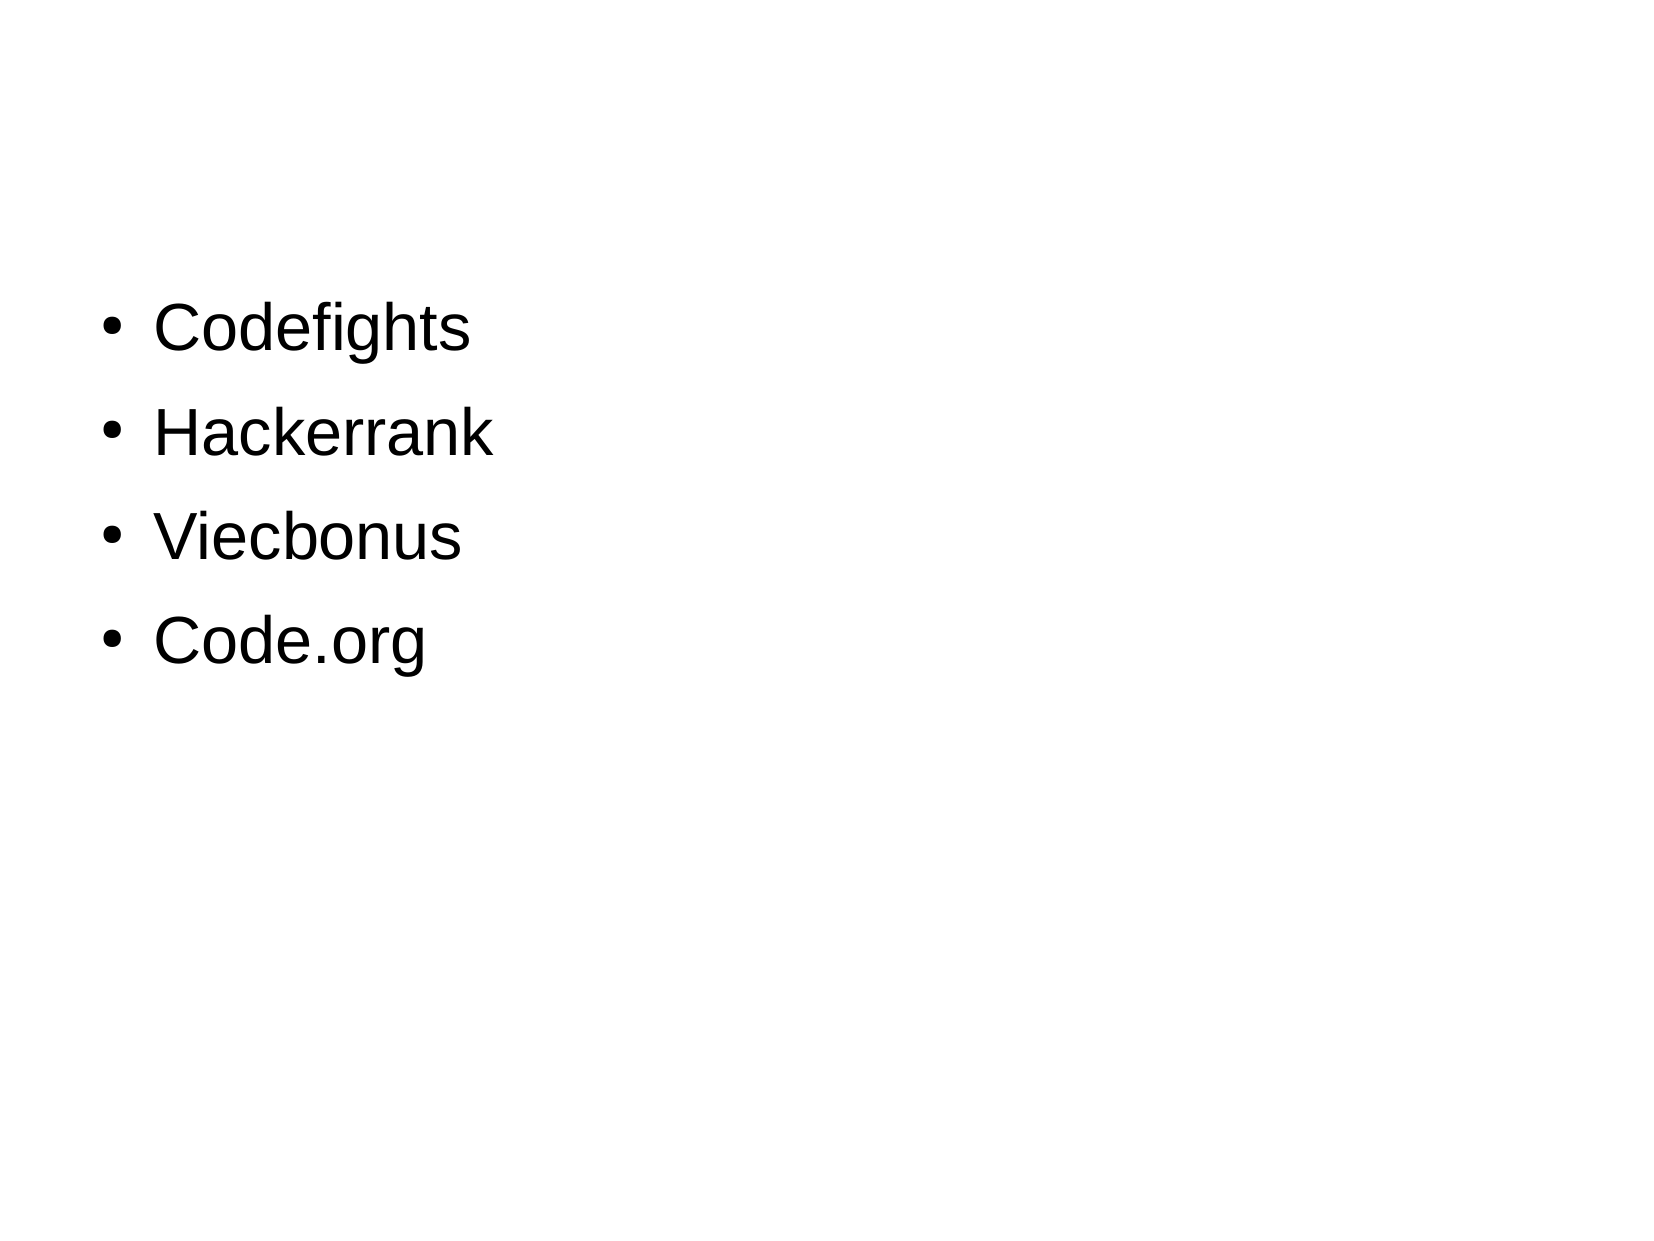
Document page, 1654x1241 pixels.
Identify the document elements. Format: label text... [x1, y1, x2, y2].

list Codefights Hackerrank Viecbonus Code.org [82, 290, 1571, 1010]
